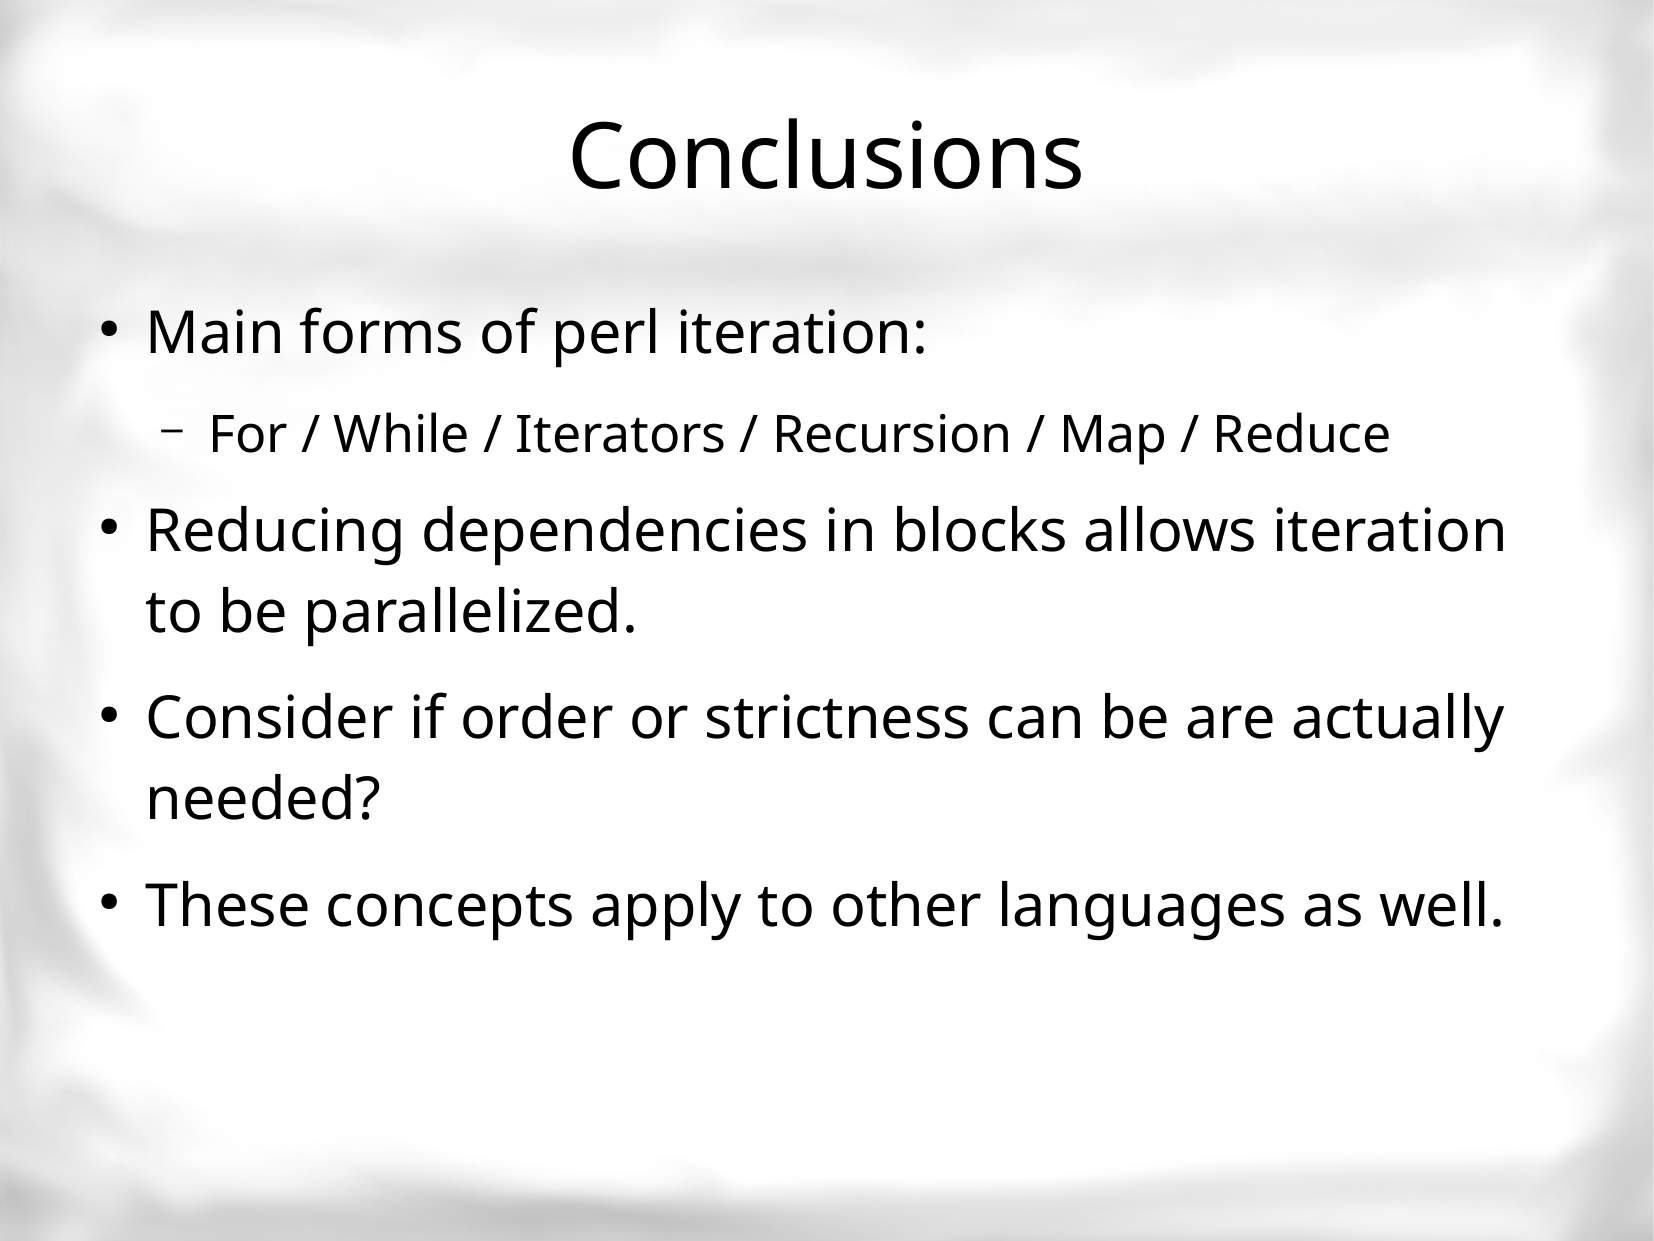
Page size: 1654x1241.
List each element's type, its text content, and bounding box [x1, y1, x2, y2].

picture [0, 0, 1654, 1241]
title Conclusions [82, 49, 1571, 257]
list Main forms of perl iteration: For / While / Iterators / Recursion / Map / Reduce Reducing dependencies in blocks allows iteration to be parallelized. Consider if order or strictness can be are actually needed? These concepts apply to other languages as well. [82, 290, 1538, 1010]
